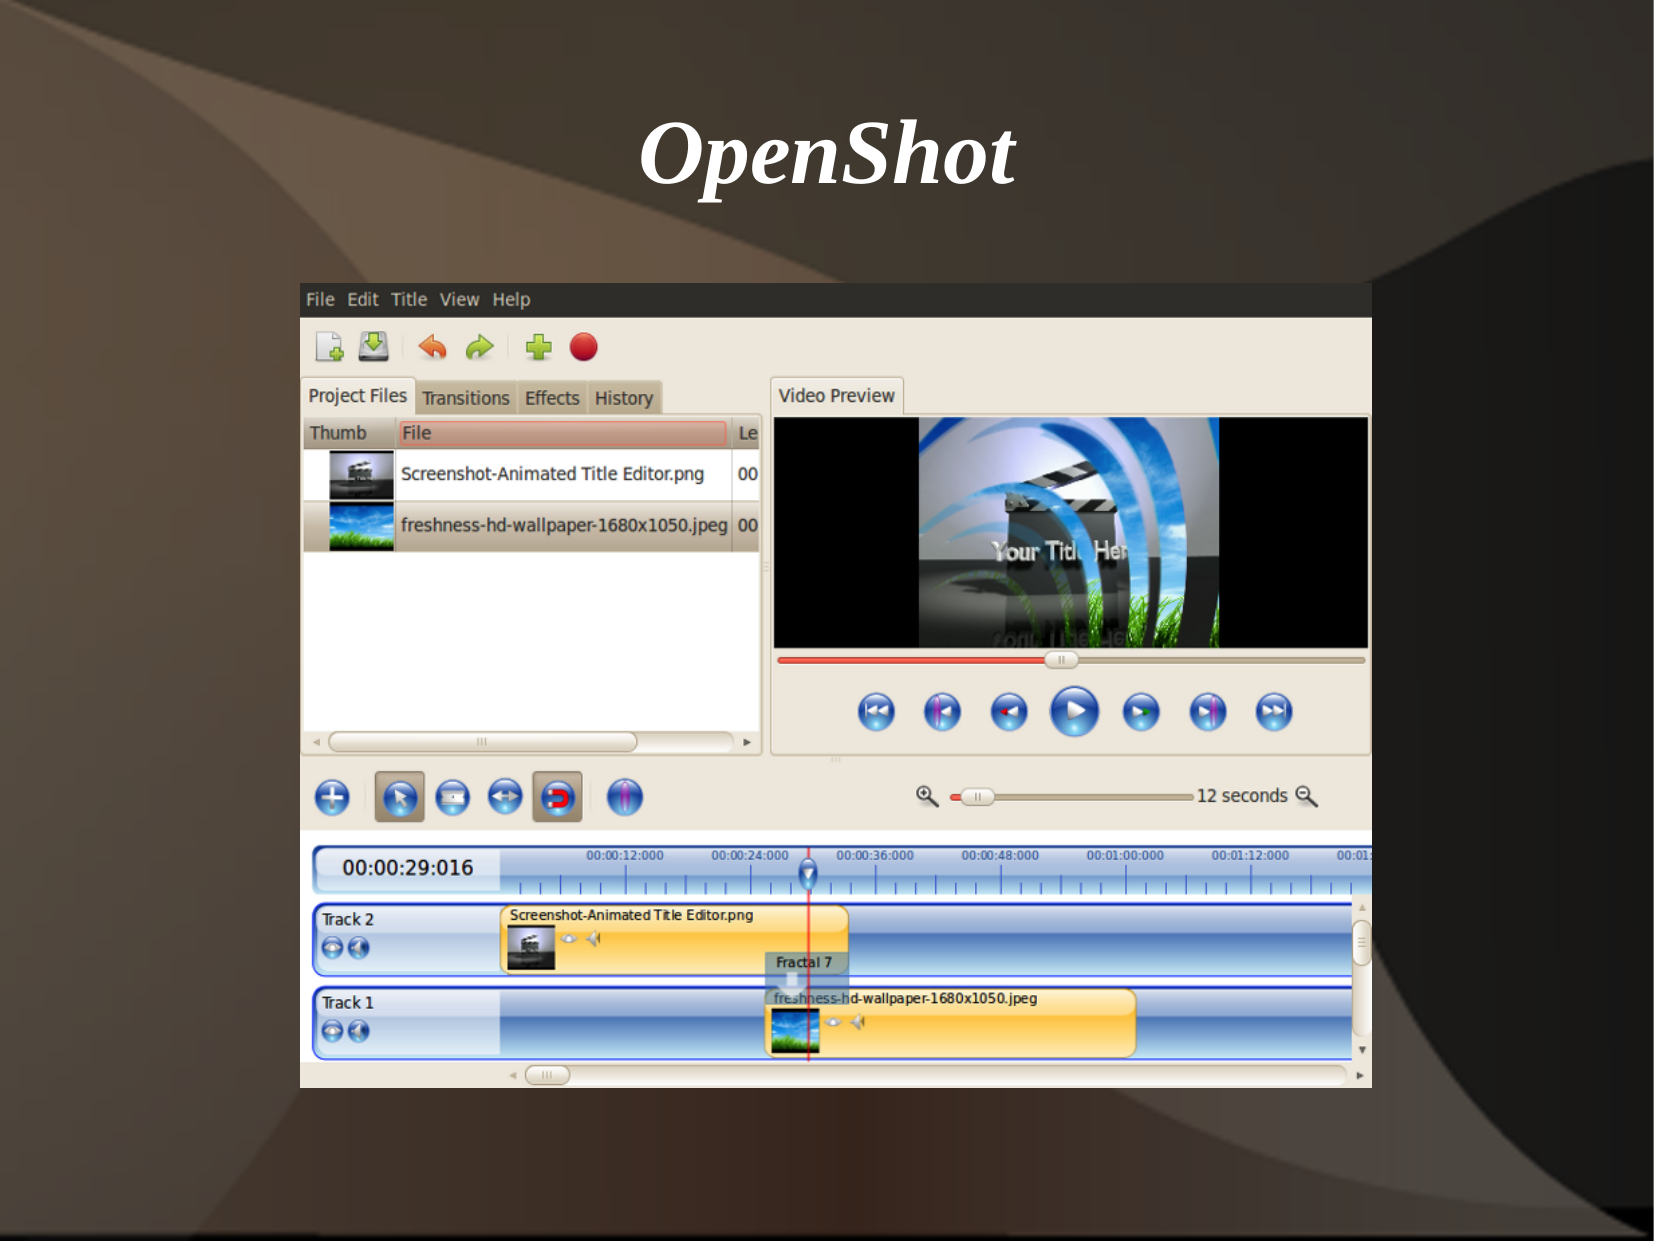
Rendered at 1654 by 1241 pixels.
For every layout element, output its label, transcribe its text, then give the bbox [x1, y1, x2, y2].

picture [0, 0, 1654, 1241]
title OpenShot [82, 56, 1571, 250]
